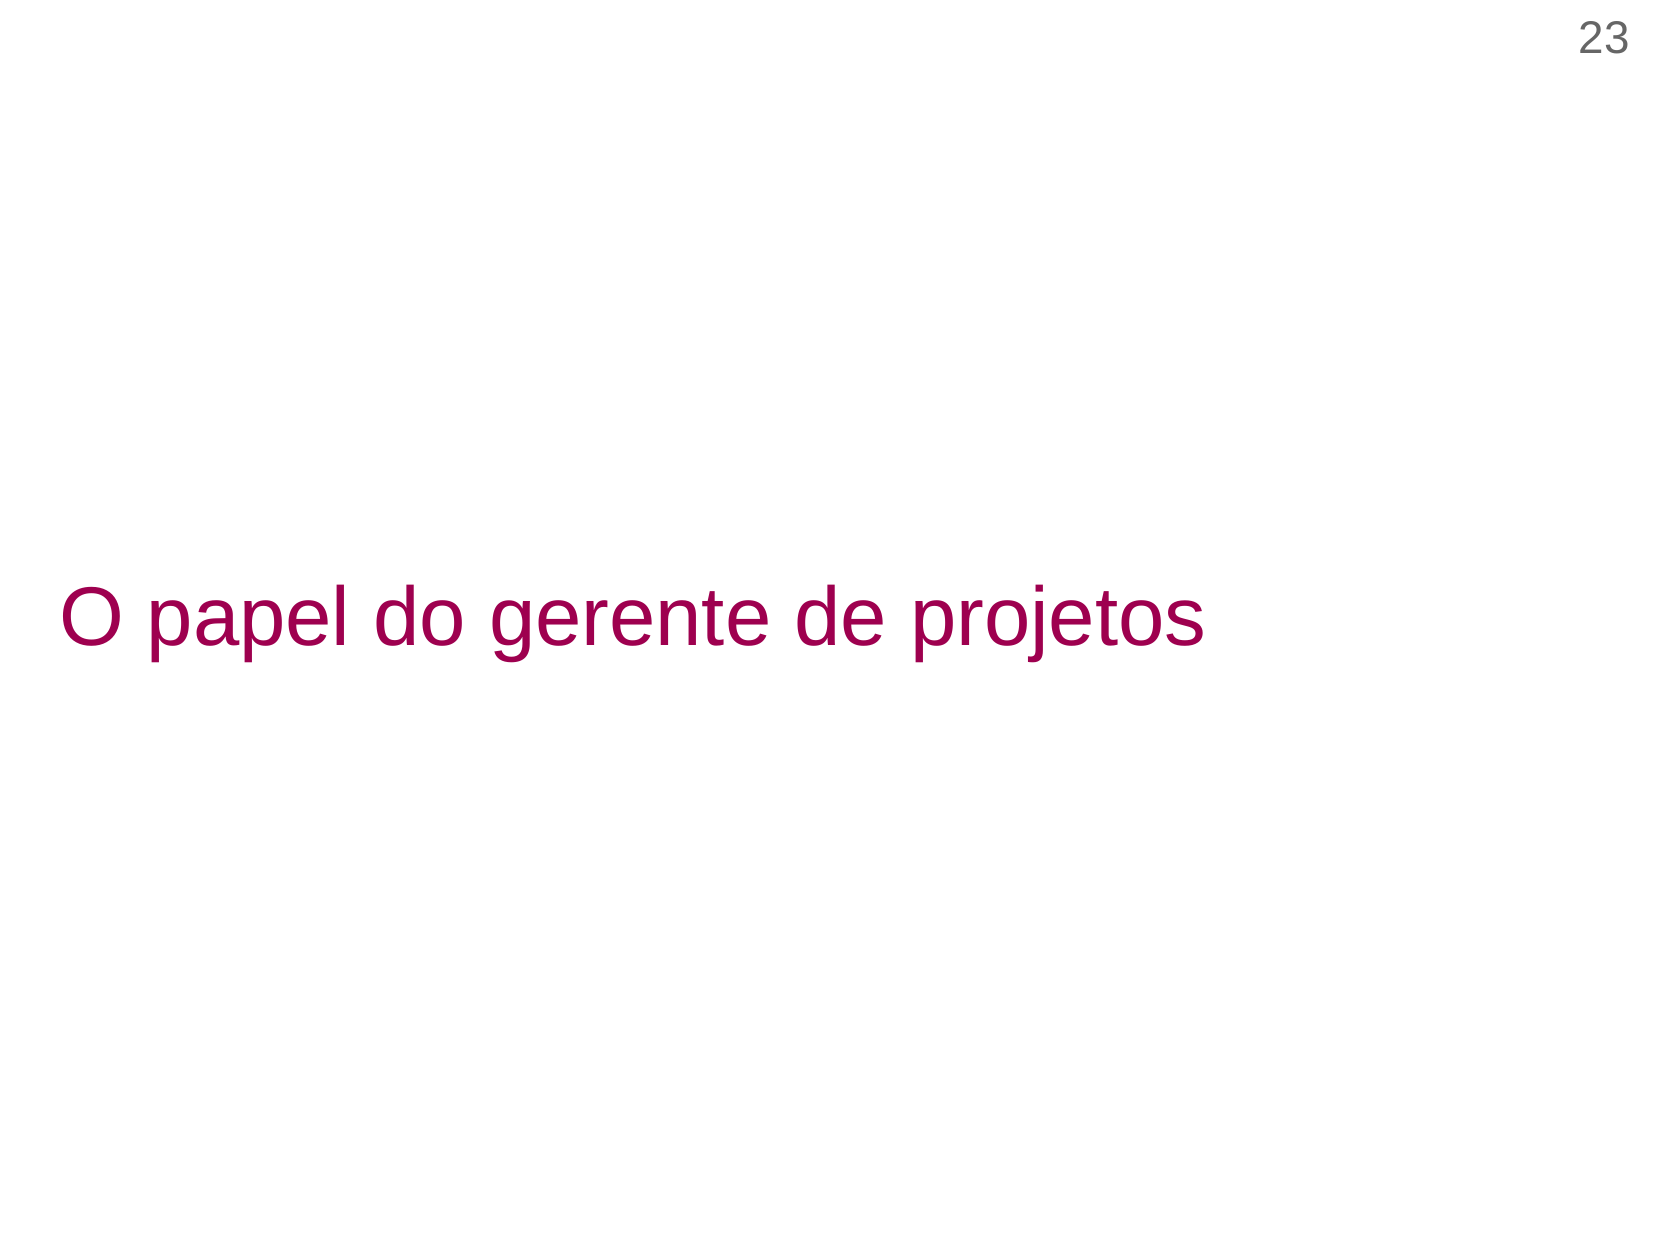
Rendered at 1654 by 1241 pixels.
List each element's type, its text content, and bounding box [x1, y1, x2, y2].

title O papel do gerente de projetos [59, 29, 1595, 1211]
